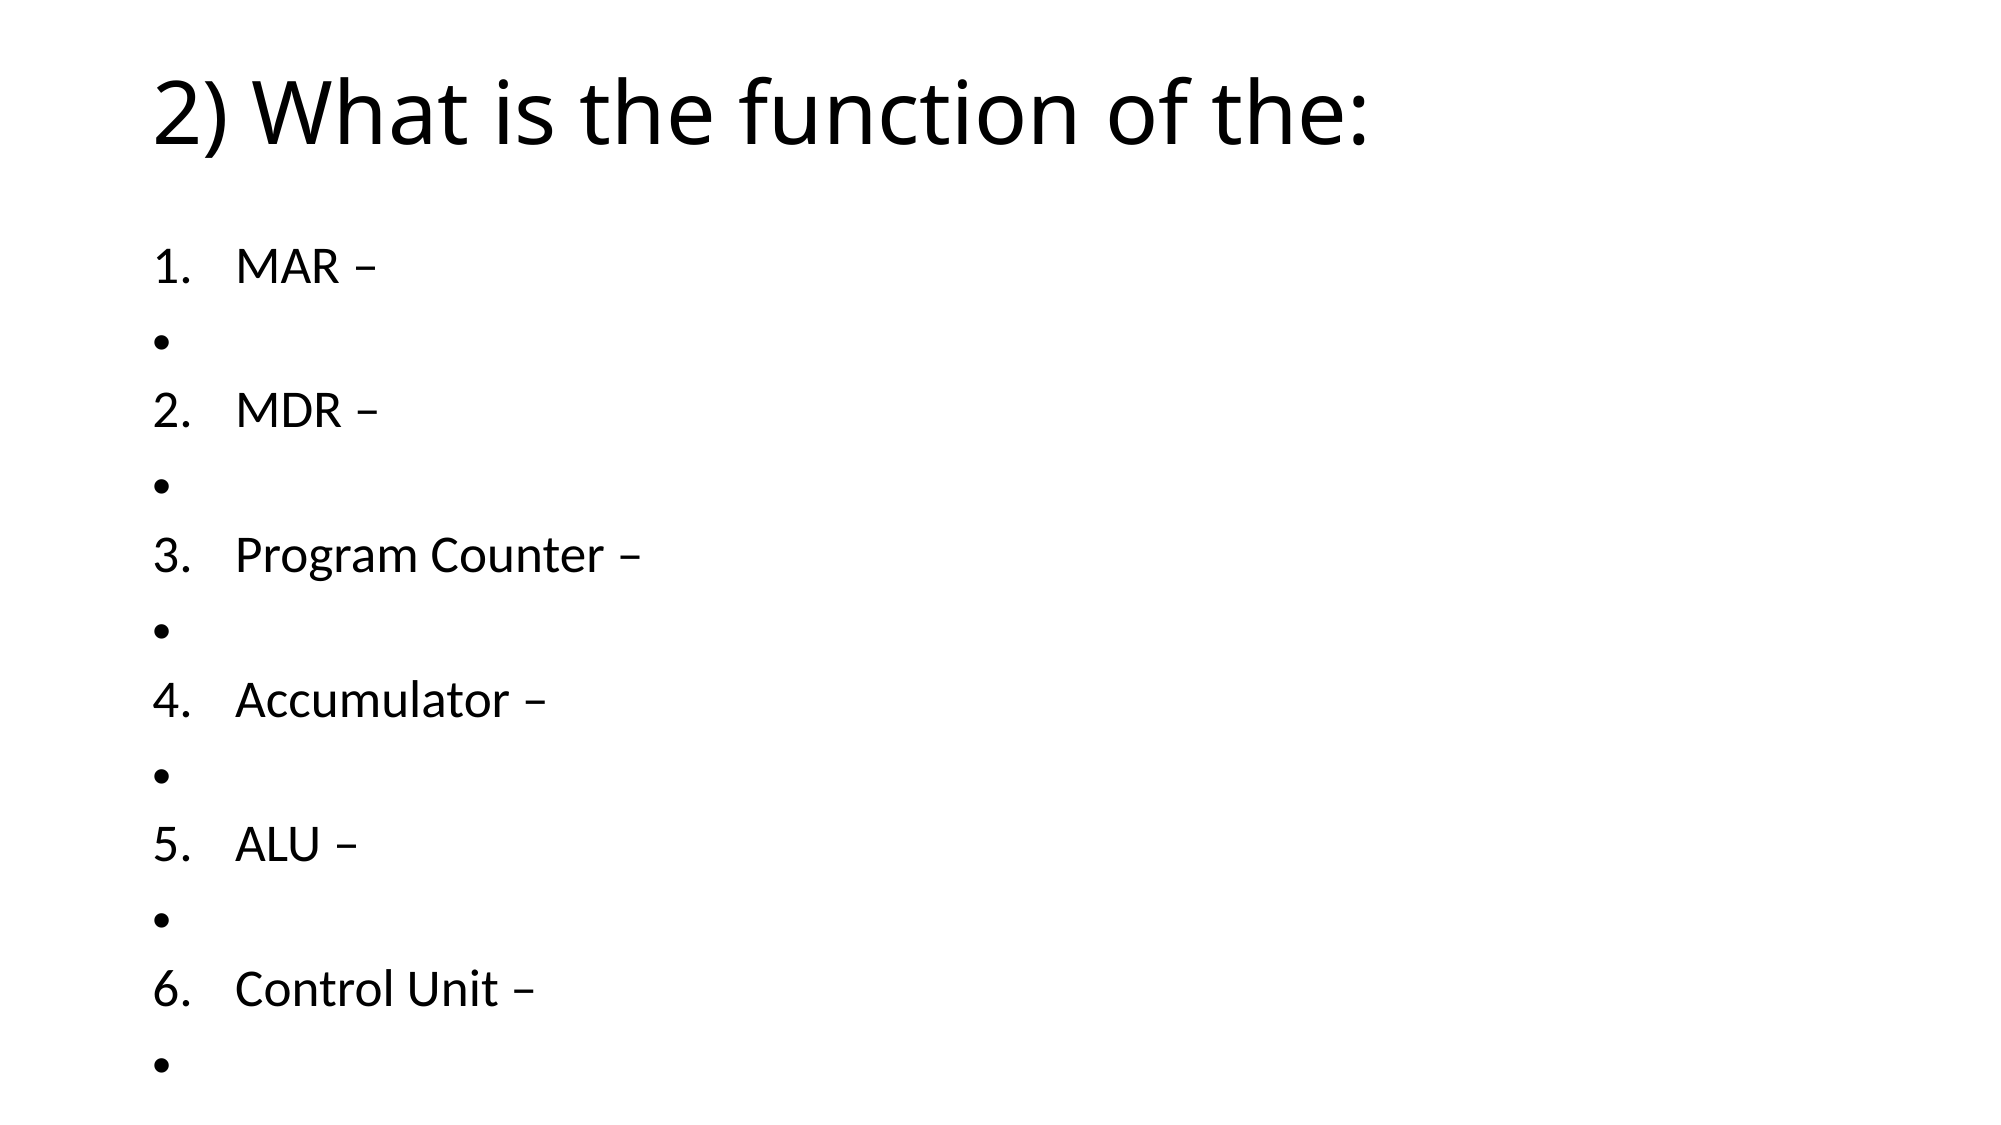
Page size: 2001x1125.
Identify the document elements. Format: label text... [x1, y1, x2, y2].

list MAR – MDR – Program Counter – Accumulator – ALU – Control Unit – [137, 239, 1863, 1029]
title 2) What is the function of the: [137, 59, 1863, 239]
